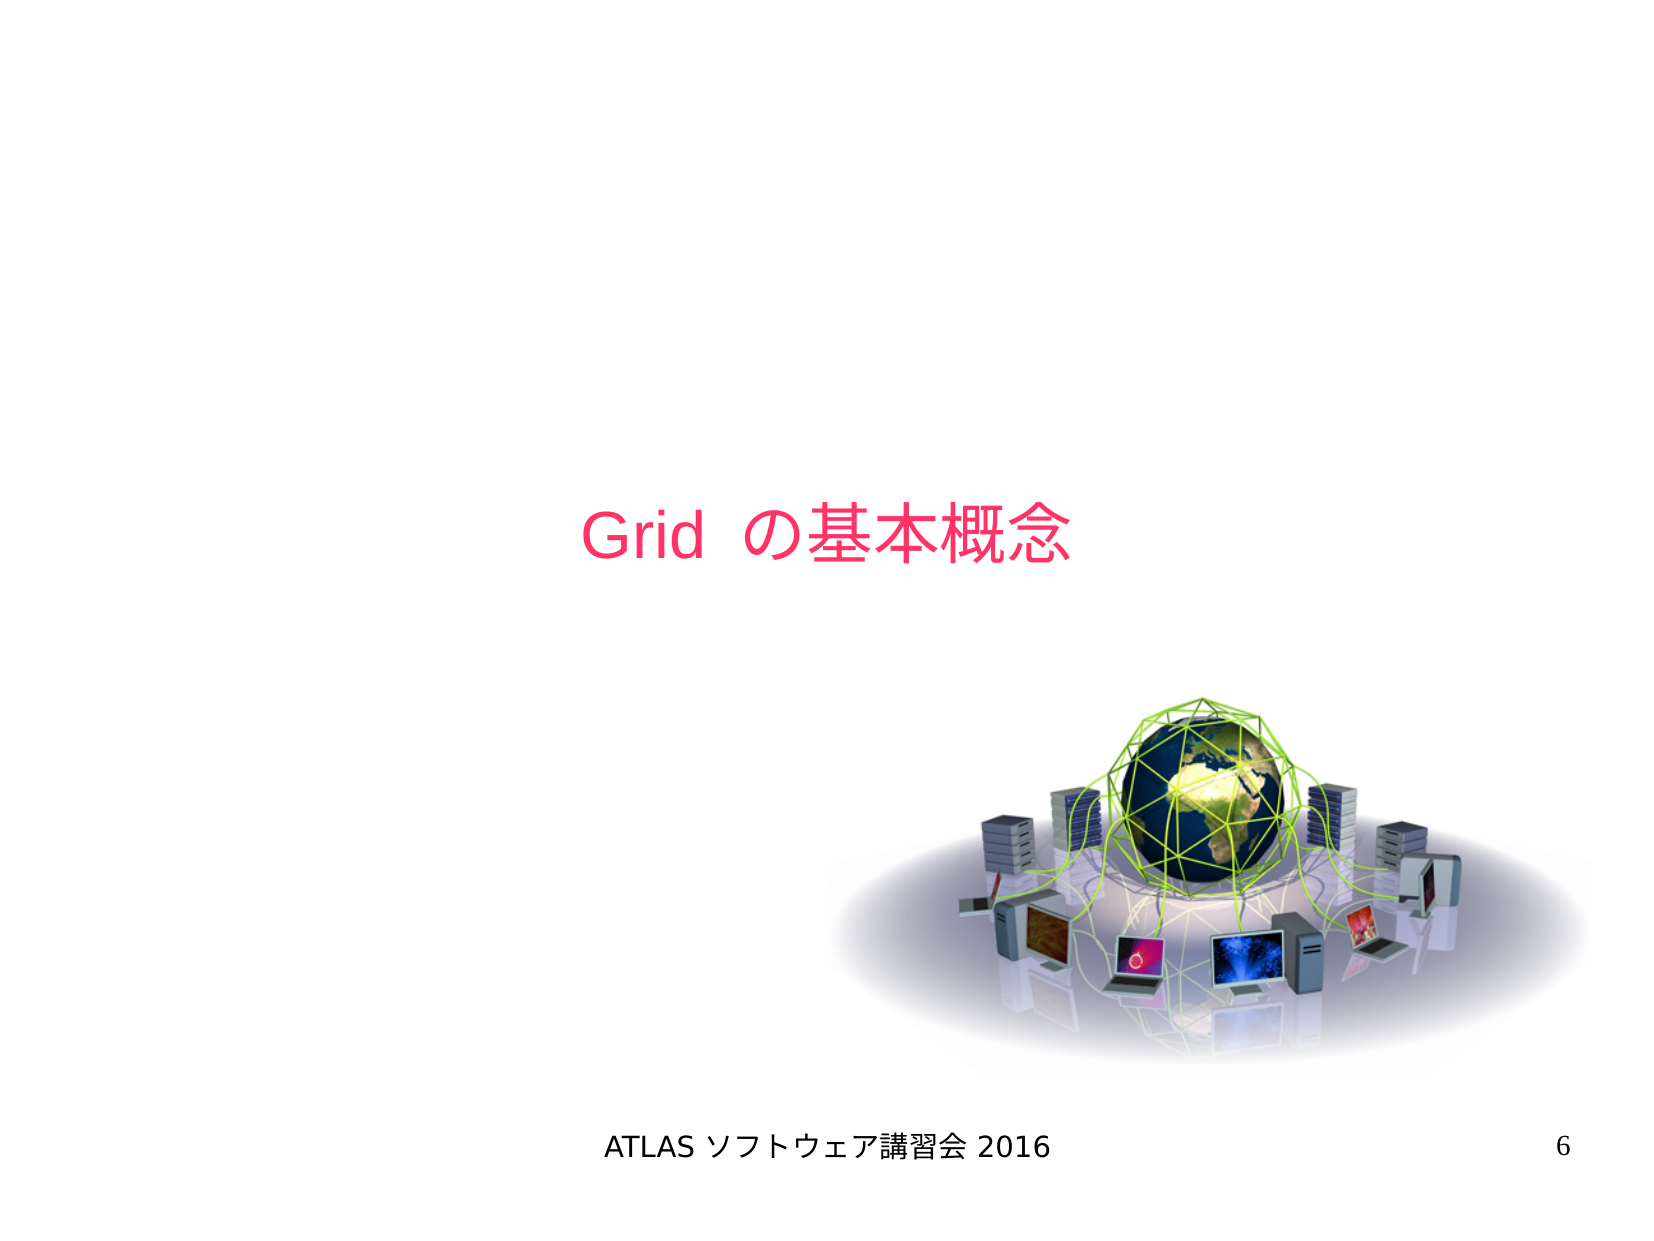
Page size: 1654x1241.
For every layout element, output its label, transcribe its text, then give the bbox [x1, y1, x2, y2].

subtitle Grid の基本概念 [82, 49, 1571, 1010]
picture [825, 689, 1591, 1081]
